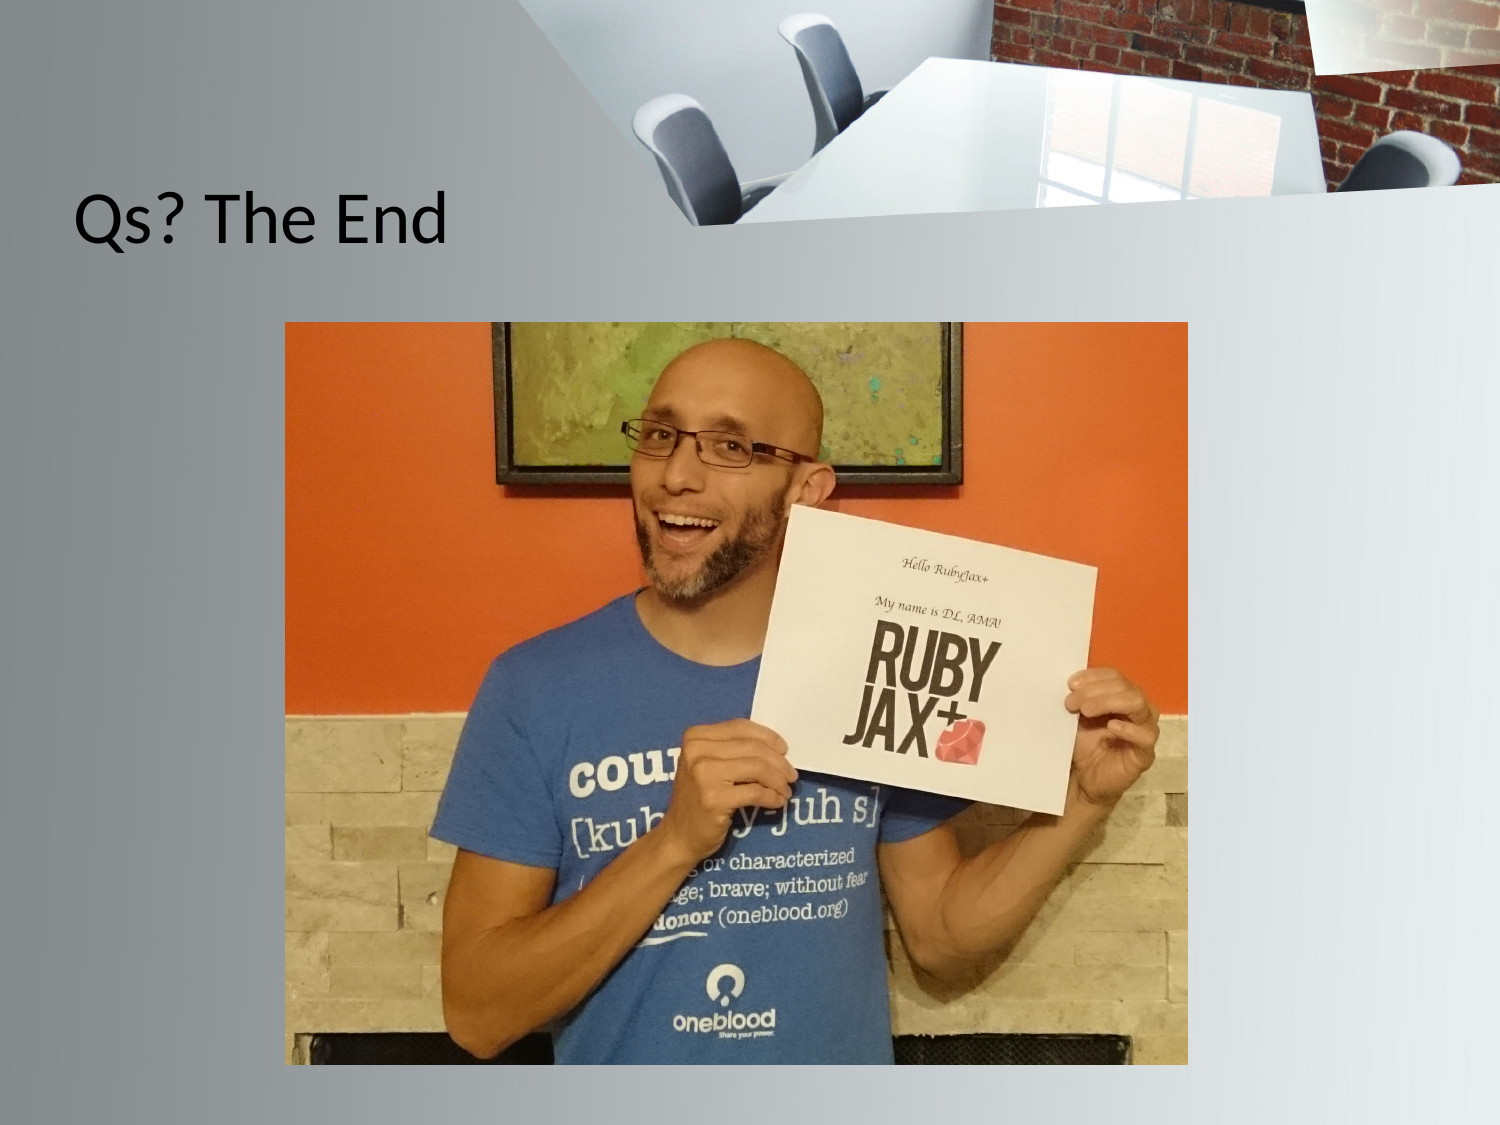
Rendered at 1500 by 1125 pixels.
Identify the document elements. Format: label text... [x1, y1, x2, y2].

picture [0, 0, 1500, 1125]
title Qs? The End [73, 111, 826, 338]
